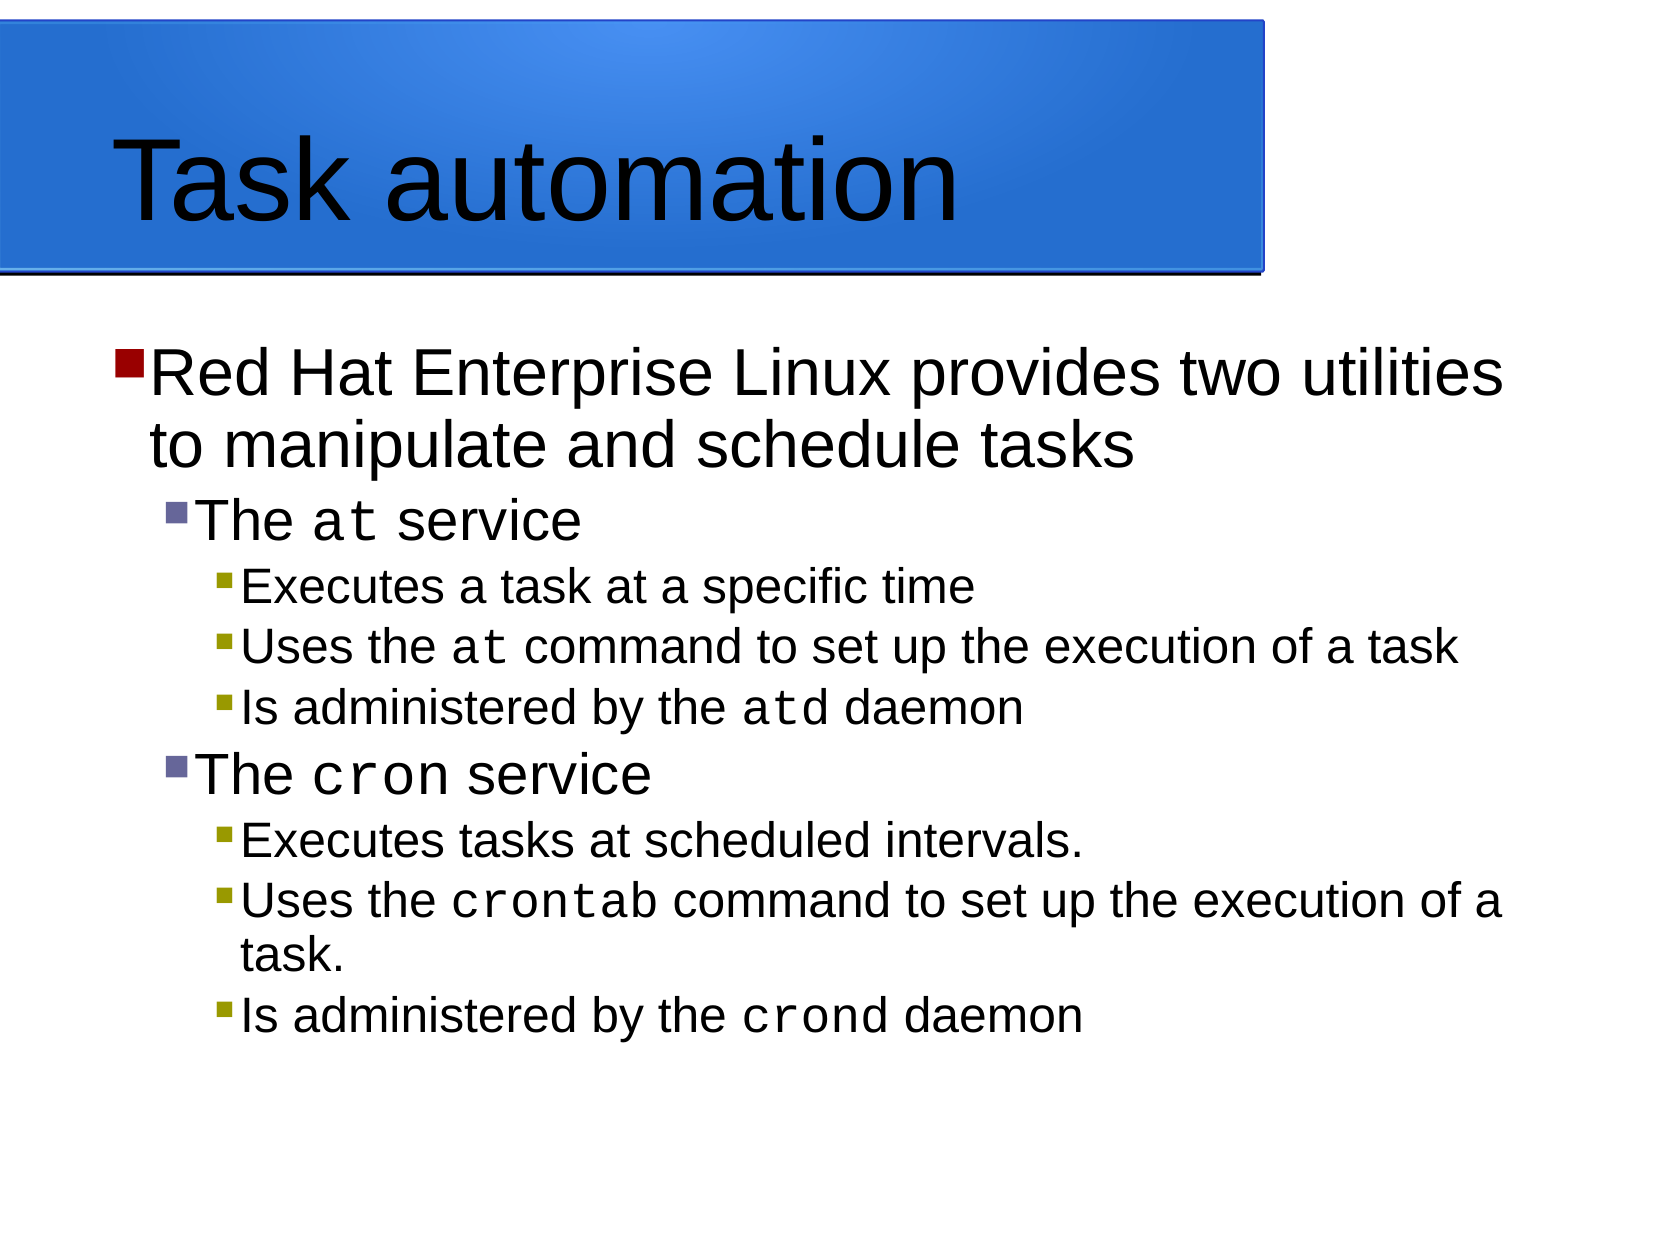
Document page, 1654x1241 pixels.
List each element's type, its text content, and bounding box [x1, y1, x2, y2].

title Task automation [96, 45, 1571, 252]
list Red Hat Enterprise Linux provides two utilities to manipulate and schedule tasks The at service Executes a task at a specific time Uses the at command to set up the execution of a task Is administered by the atd daemon The cron service Executes tasks at scheduled intervals. Uses the crontab command to set up the execution of a task. Is administered by the crond daemon [96, 330, 1571, 1061]
